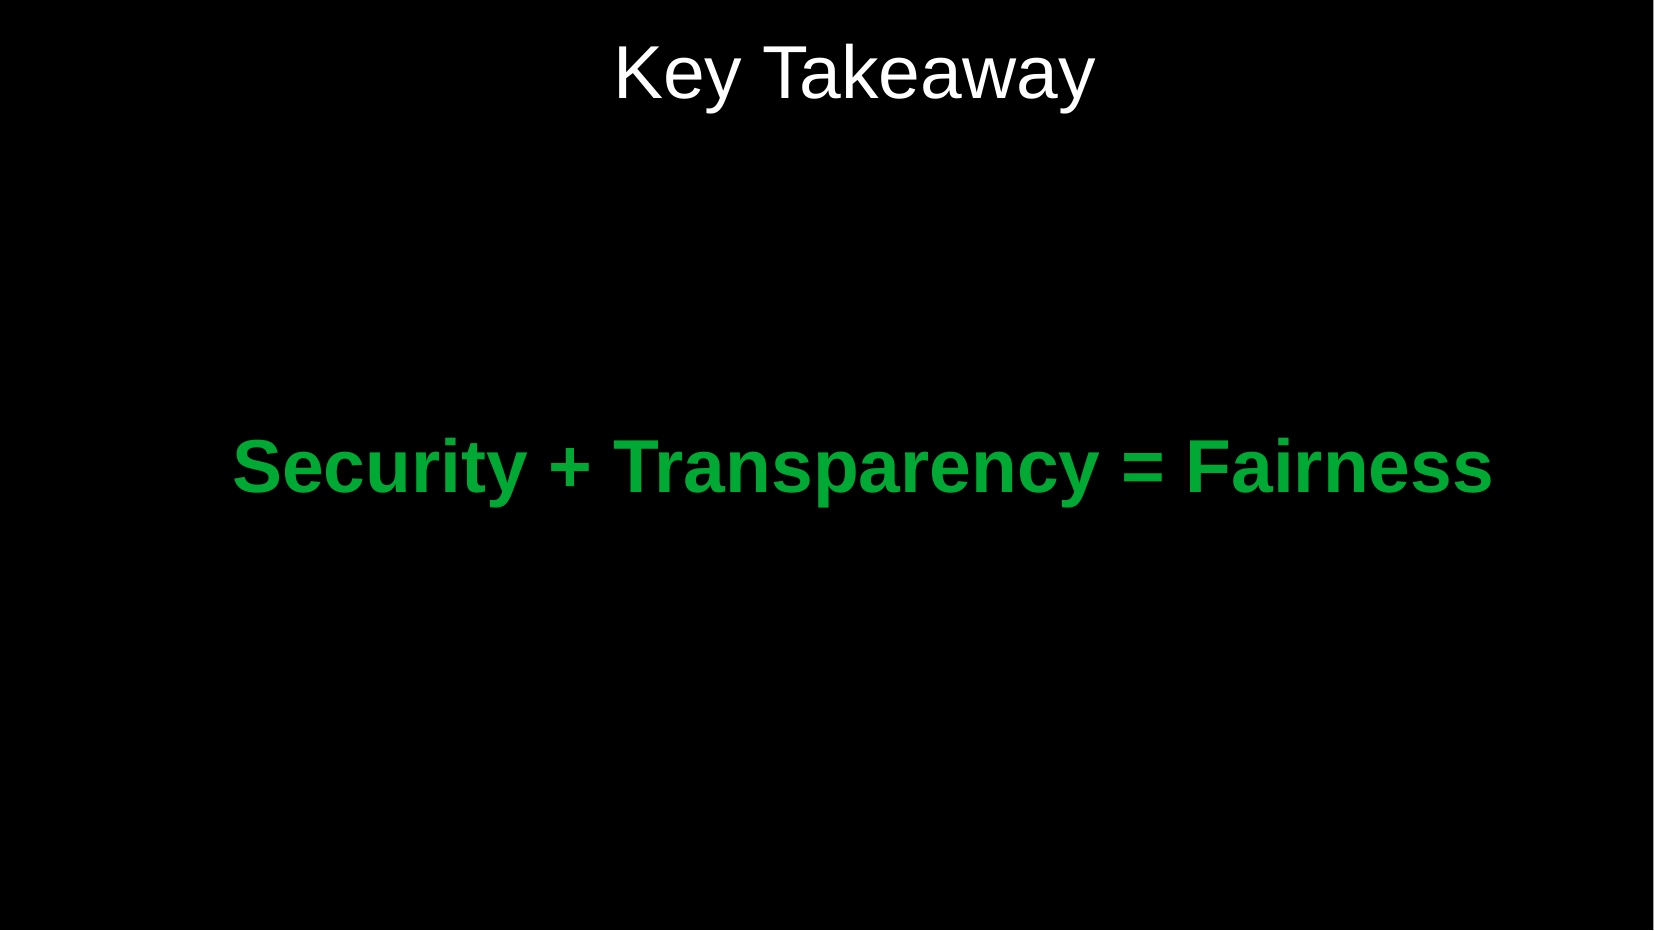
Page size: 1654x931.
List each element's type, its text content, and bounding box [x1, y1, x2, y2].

text_box Security + Transparency = Fairness [90, 165, 1576, 931]
title Key Takeaway [75, 0, 1564, 151]
